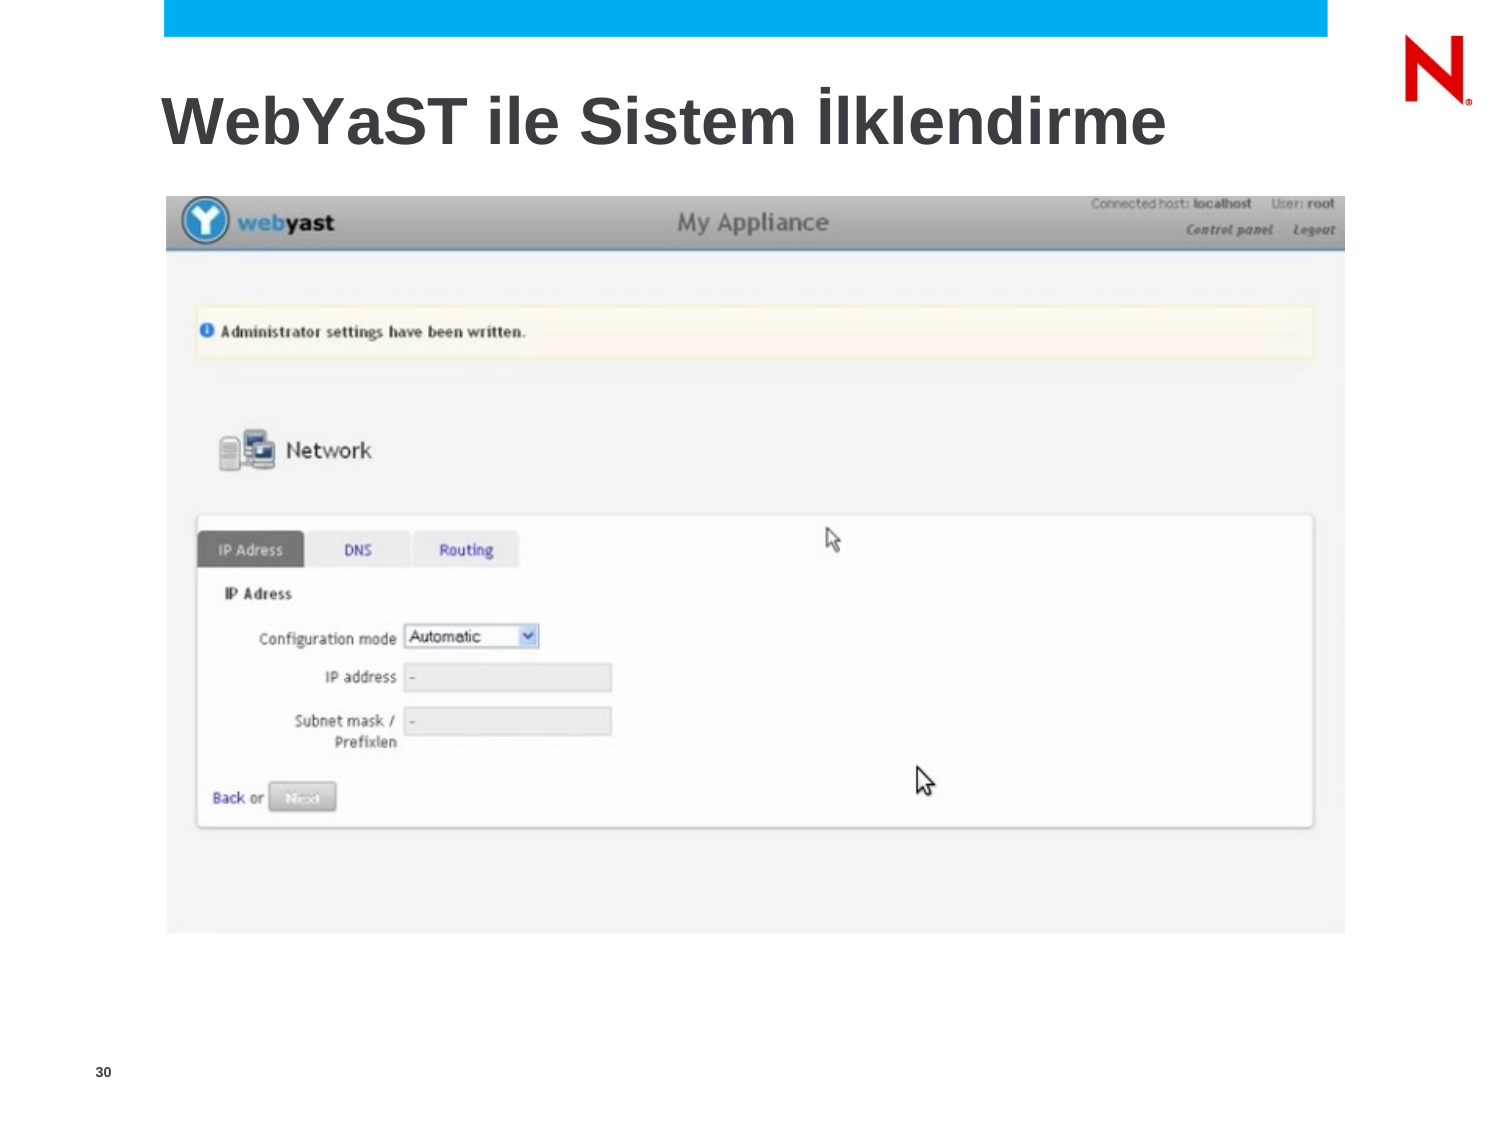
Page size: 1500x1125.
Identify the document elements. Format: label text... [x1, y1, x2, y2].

picture [1403, 32, 1473, 107]
title WebYaST ile Sistem İlklendirme [161, 41, 1383, 205]
picture [166, 196, 1345, 934]
